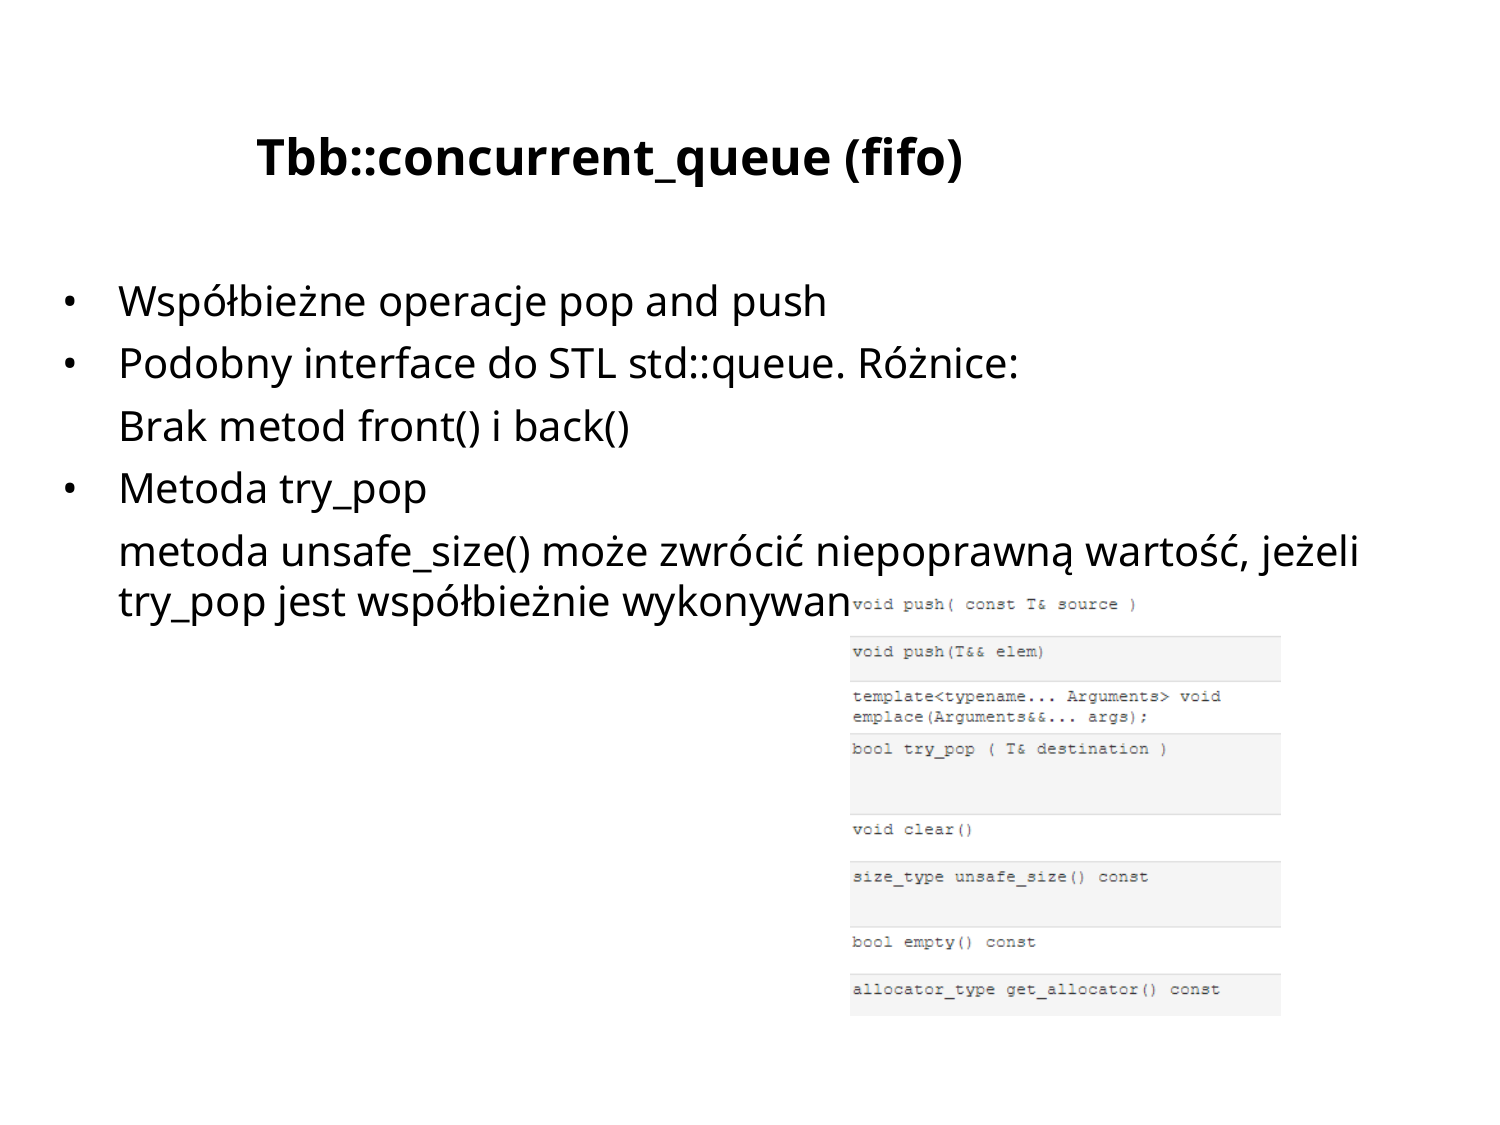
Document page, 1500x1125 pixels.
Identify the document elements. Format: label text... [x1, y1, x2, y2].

picture [850, 590, 1281, 1016]
title Tbb::concurrent_queue (fifo) [242, 78, 1425, 233]
list Współbieżne operacje pop and push Podobny interface do STL std::queue. Różnice: Brak metod front() i back() Metoda try_pop metoda unsafe_size() może zwrócić niepoprawną wartość, jeżeli try_pop jest współbieżnie wykonywane [47, 267, 1425, 1005]
